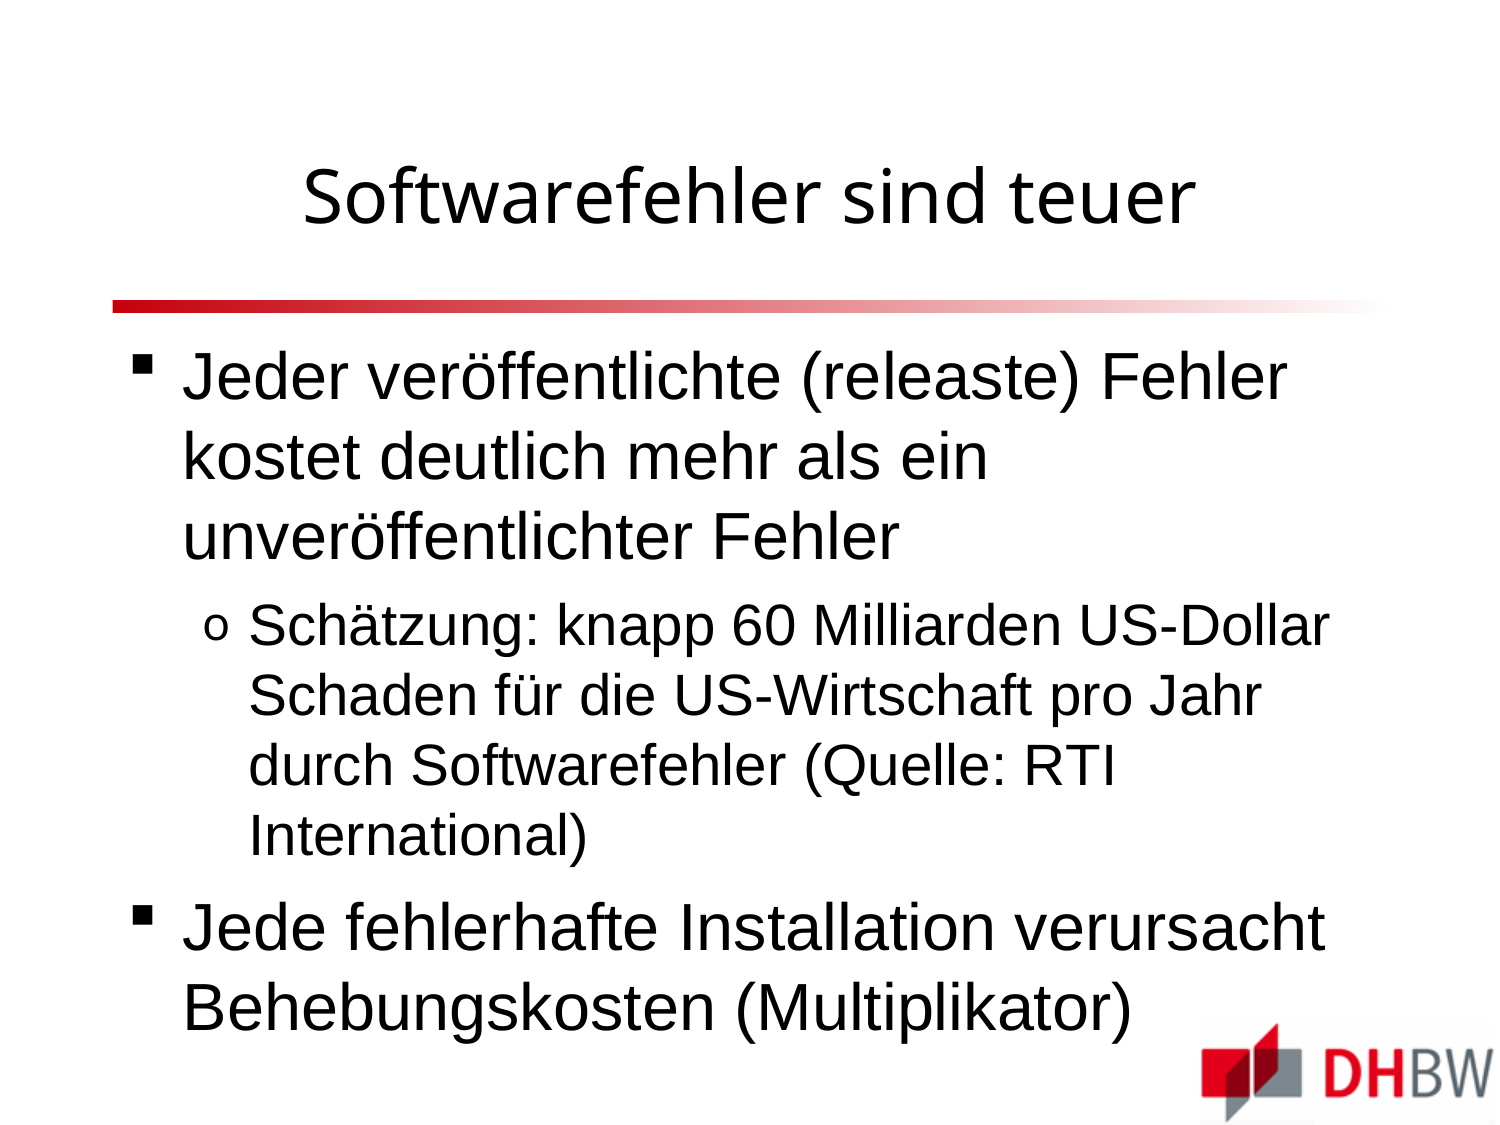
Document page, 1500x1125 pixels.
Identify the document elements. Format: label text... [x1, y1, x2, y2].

list Jeder veröffentlichte (releaste) Fehler kostet deutlich mehr als ein unveröffentlichter Fehler Schätzung: knapp 60 Milliarden US-Dollar Schaden für die US-Wirtschaft pro Jahr durch Softwarefehler (Quelle: RTI International) Jede fehlerhafte Installation verursacht Behebungskosten (Multiplikator) [112, 324, 1388, 1052]
picture [1200, 1021, 1495, 1125]
title Softwarefehler sind teuer [112, 99, 1388, 288]
